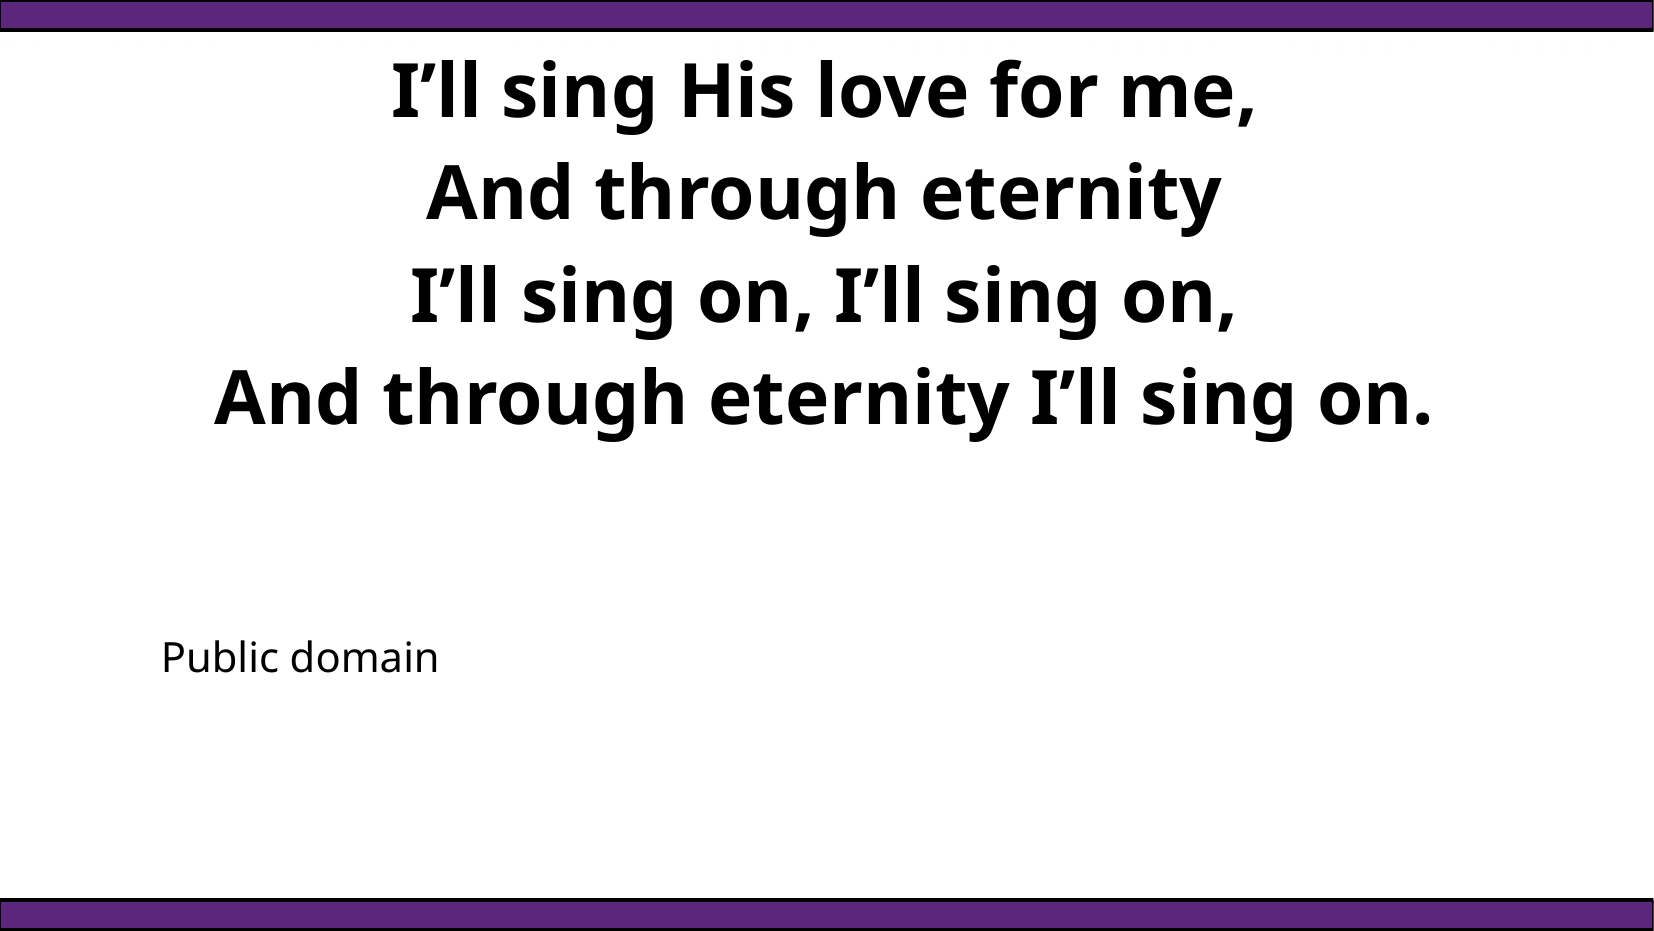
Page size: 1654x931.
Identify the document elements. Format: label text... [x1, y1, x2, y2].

text_box [0, 0, 1654, 31]
picture [0, 31, 1654, 900]
text_box [0, 900, 1654, 931]
text_box I’ll sing His love for me, And through eternity I’ll sing on, I’ll sing on, And through eternity I’ll sing on. Public domain [60, 30, 1591, 678]
